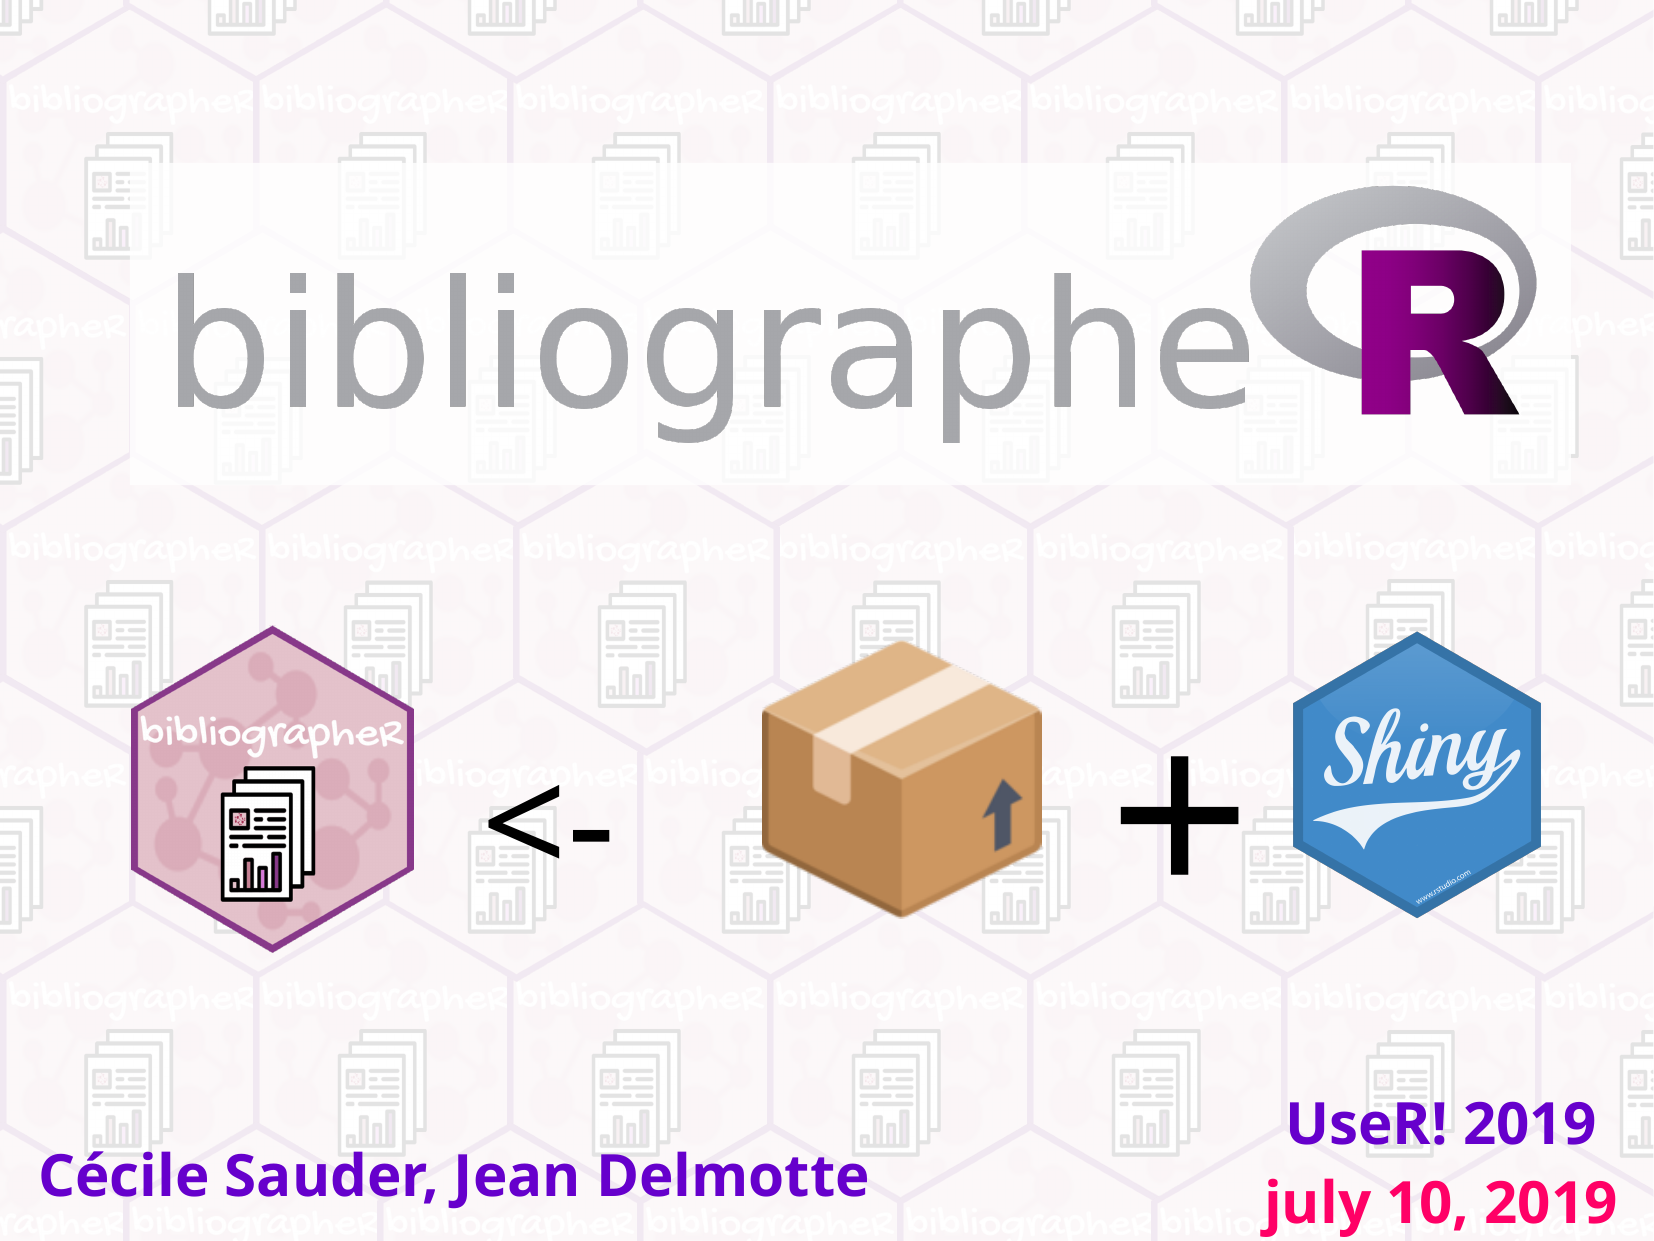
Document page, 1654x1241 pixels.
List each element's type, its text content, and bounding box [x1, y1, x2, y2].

text_box UseR! 2019 july 10, 2019 [1068, 1074, 1654, 1241]
text_box + [1095, 669, 1255, 956]
text_box [0, 0, 1654, 1241]
text_box Cécile Sauder, Jean Delmotte [23, 1127, 945, 1237]
picture [131, 625, 414, 953]
text_box <- [466, 708, 703, 906]
picture [762, 640, 1042, 919]
picture [1293, 631, 1541, 919]
picture [141, 129, 1575, 498]
